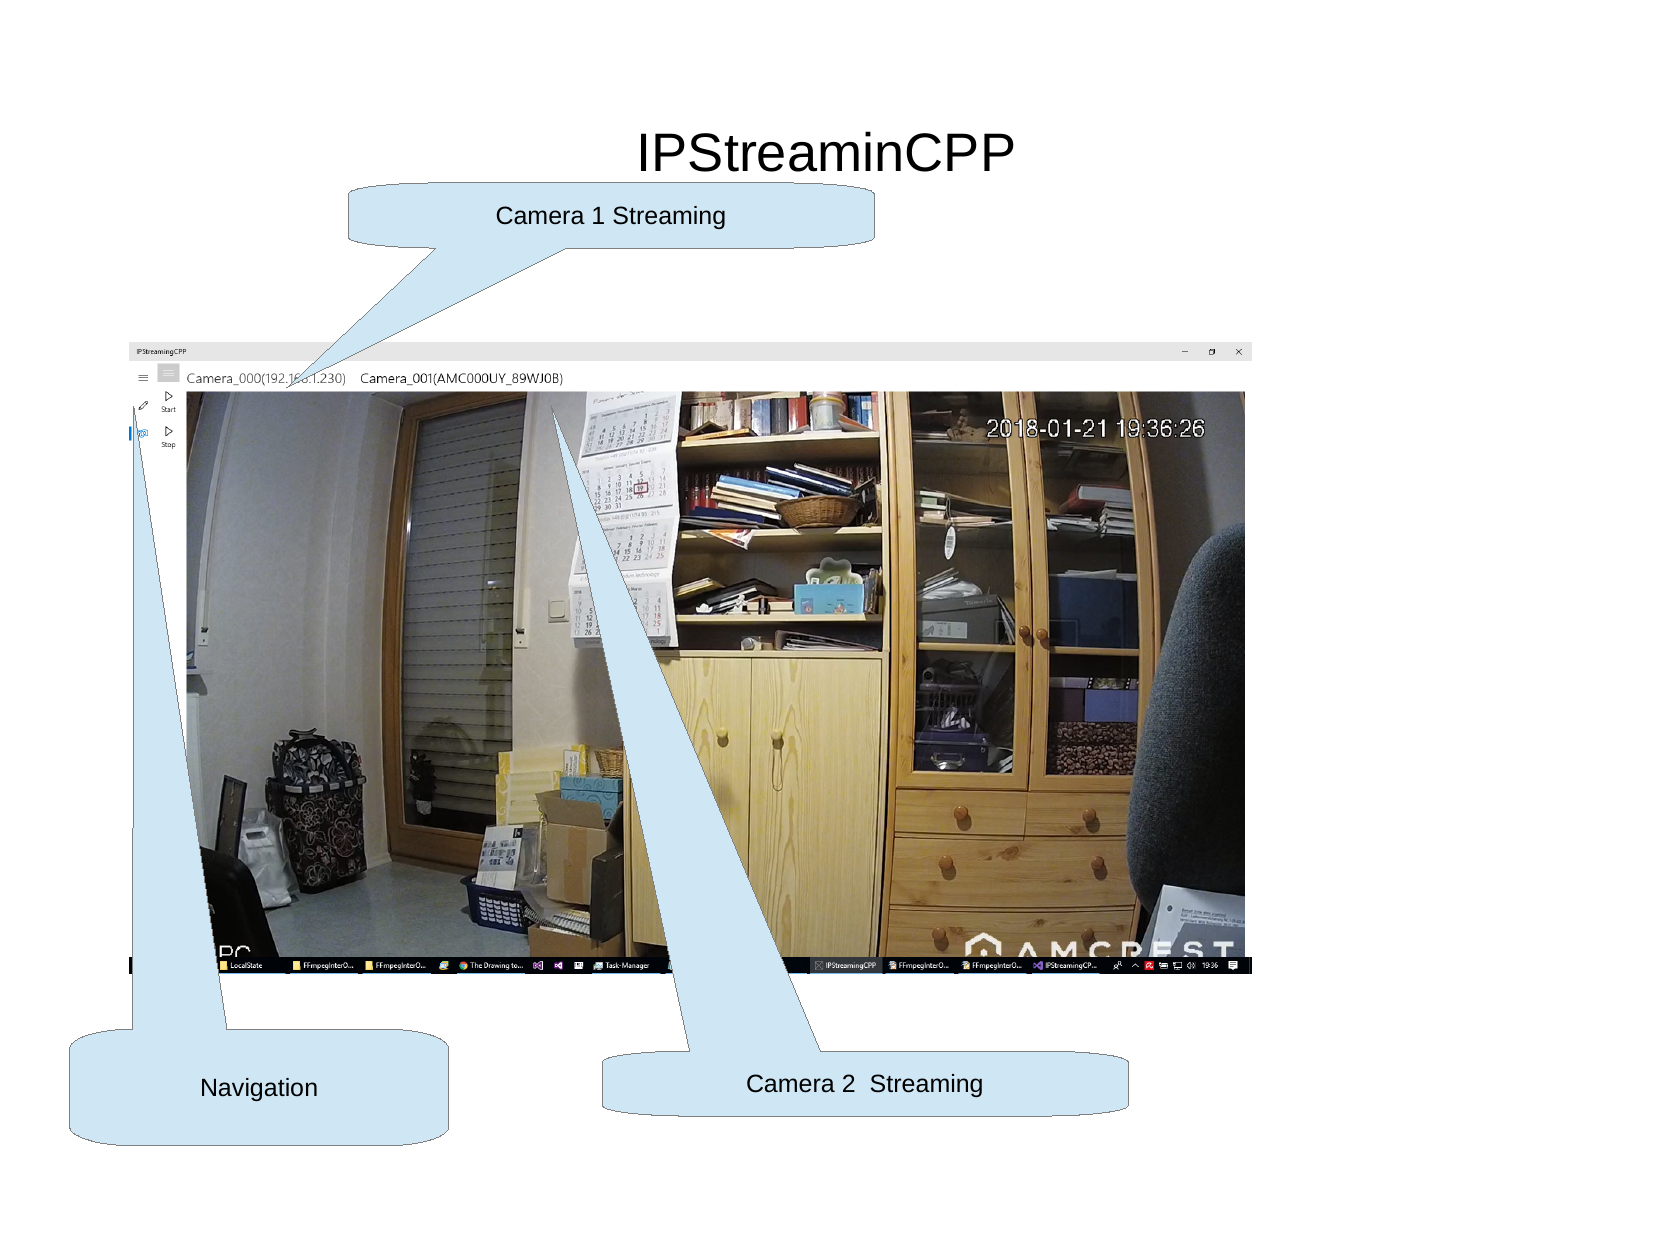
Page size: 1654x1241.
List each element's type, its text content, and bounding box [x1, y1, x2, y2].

title IPStreaminCPP [82, 49, 1571, 257]
picture [129, 342, 1252, 974]
text_box Navigation [69, 406, 449, 1146]
text_box Camera 1 Streaming [286, 257, 549, 388]
text_box Camera 2 Streaming [551, 405, 1129, 1117]
